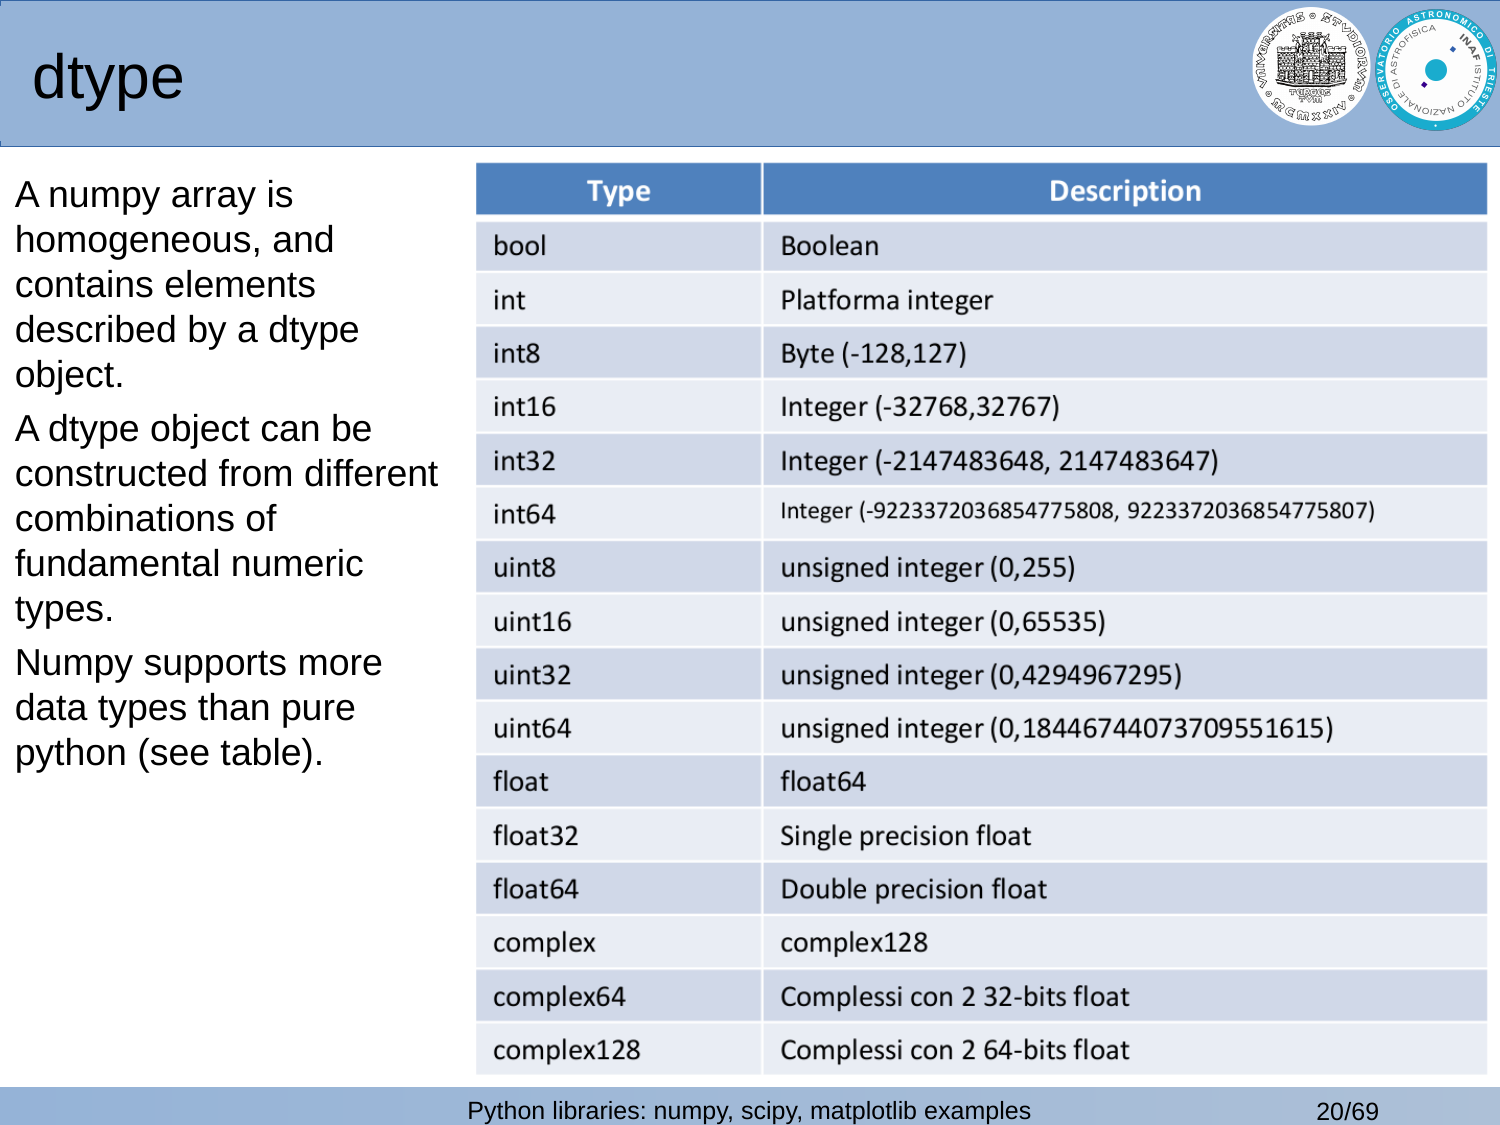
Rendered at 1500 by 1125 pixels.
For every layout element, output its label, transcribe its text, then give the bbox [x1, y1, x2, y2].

picture [1253, 0, 1500, 156]
list A numpy array is homogeneous, and contains elements described by a dtype object. A dtype object can be constructed from different combinations of fundamental numeric types. Numpy supports more data types than pure python (see table). [0, 162, 472, 1077]
text_box dtype [0, 5, 1253, 141]
picture [472, 158, 1489, 1077]
